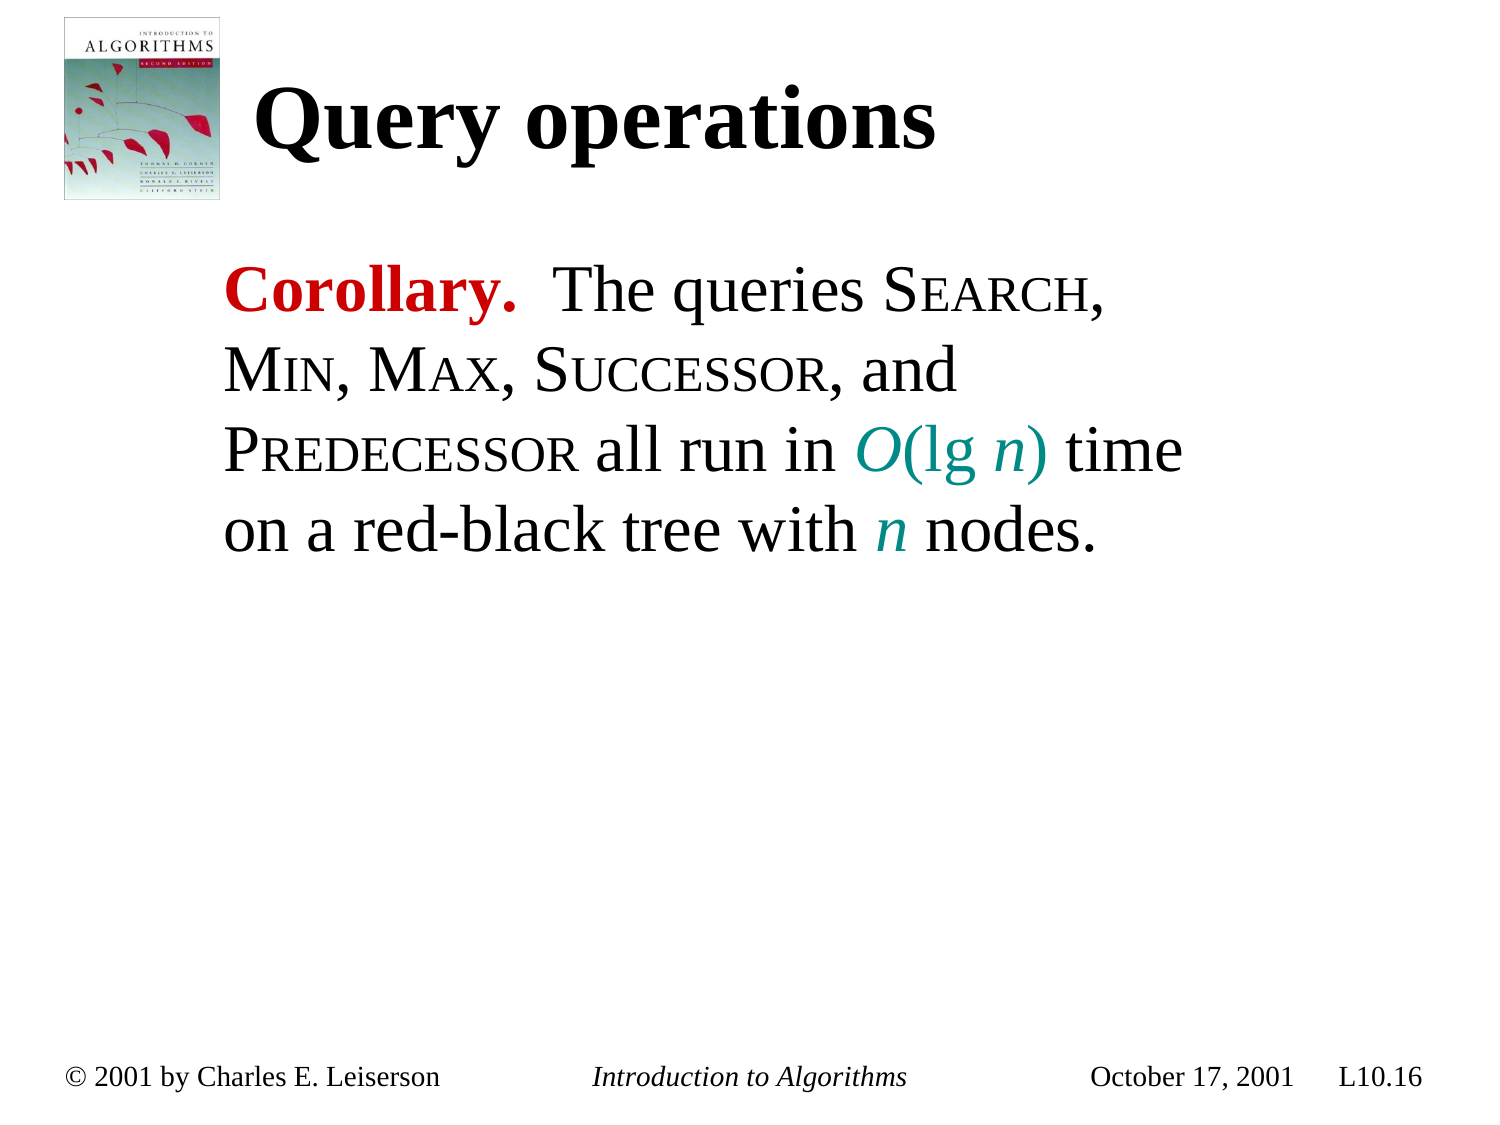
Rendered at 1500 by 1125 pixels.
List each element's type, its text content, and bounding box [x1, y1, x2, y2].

text_box Introduction to Algorithms [577, 1049, 923, 1101]
picture [64, 17, 220, 200]
title Query operations [237, 24, 1475, 213]
text_box October 17, 2001 L10.<number> [982, 1049, 1438, 1101]
text_box Corollary. The queries SEARCH, MIN, MAX, SUCCESSOR, and PREDECESSOR all run in O(lg n) time on a red-black tree with n nodes. [208, 237, 1267, 573]
